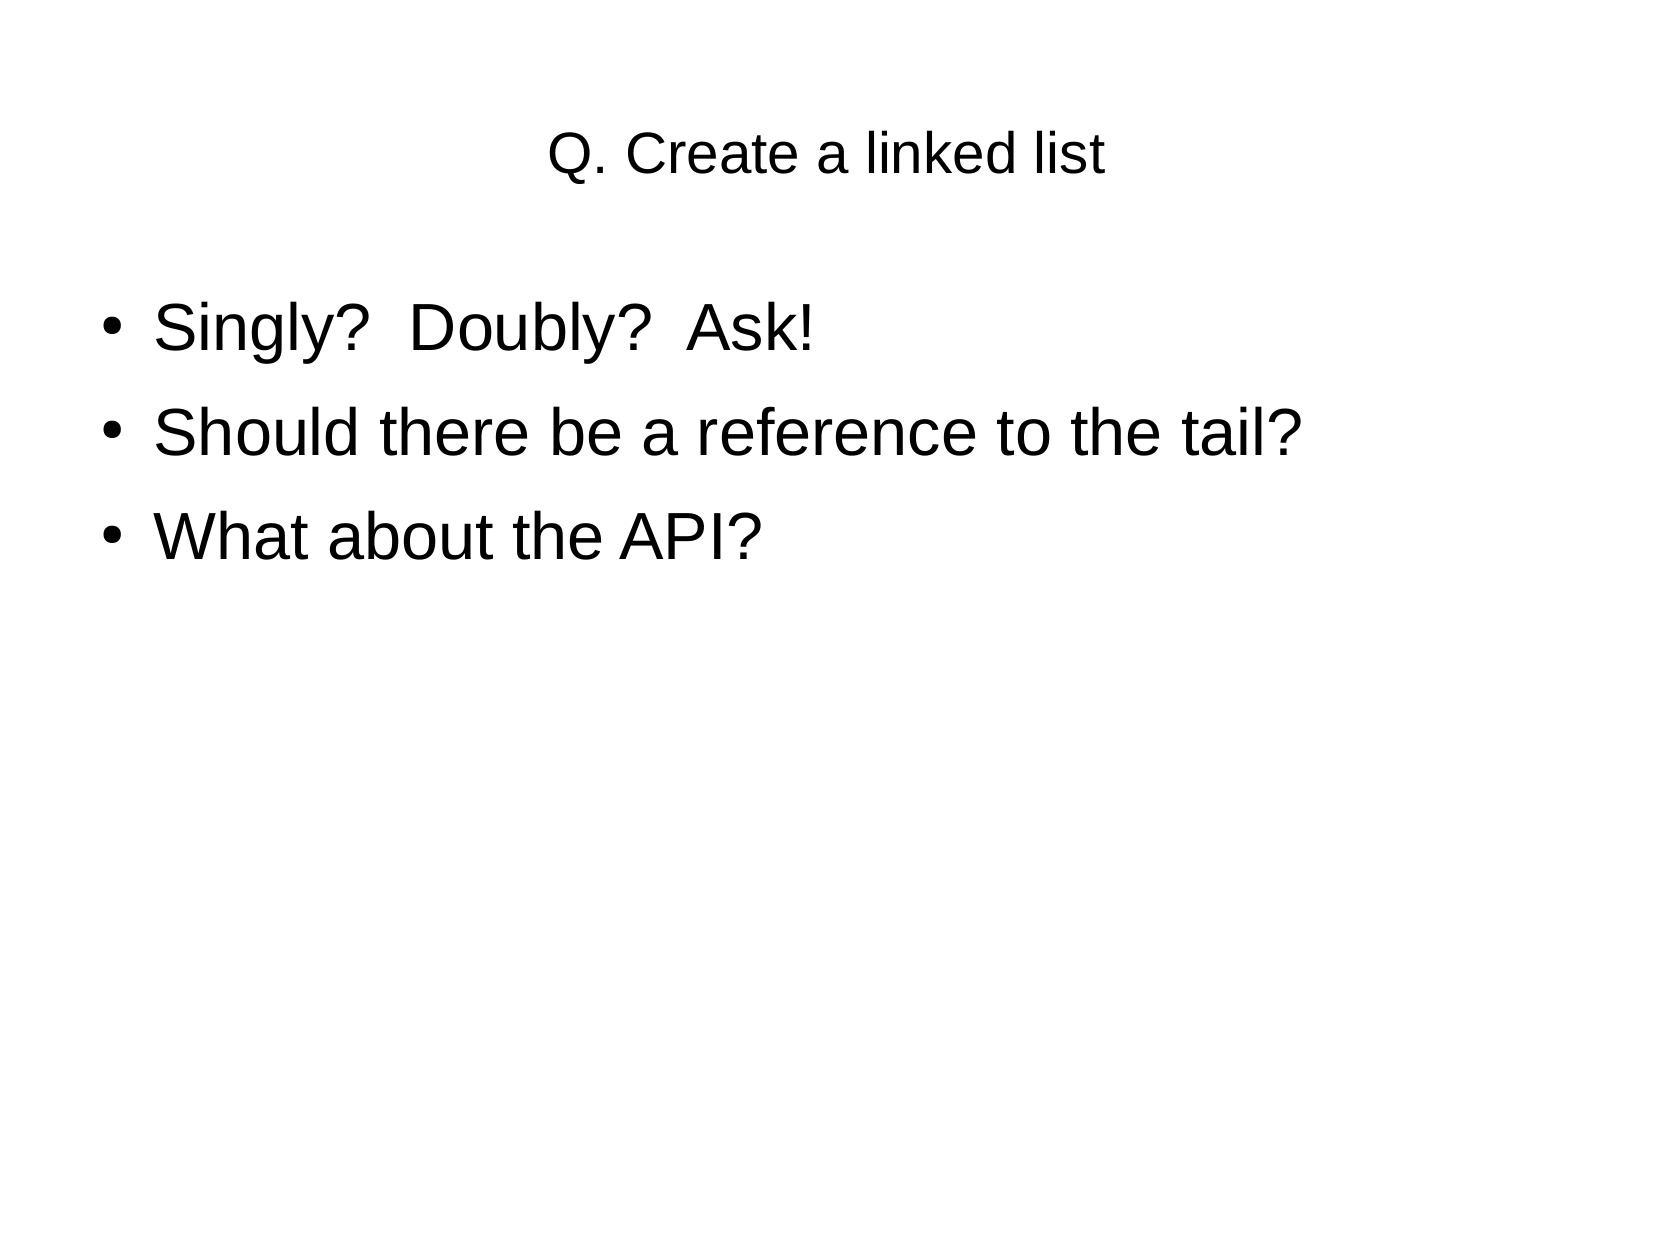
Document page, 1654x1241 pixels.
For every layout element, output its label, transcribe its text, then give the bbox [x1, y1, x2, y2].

title Q. Create a linked list [82, 49, 1571, 257]
list Singly? Doubly? Ask! Should there be a reference to the tail? What about the API? [82, 290, 1571, 1010]
